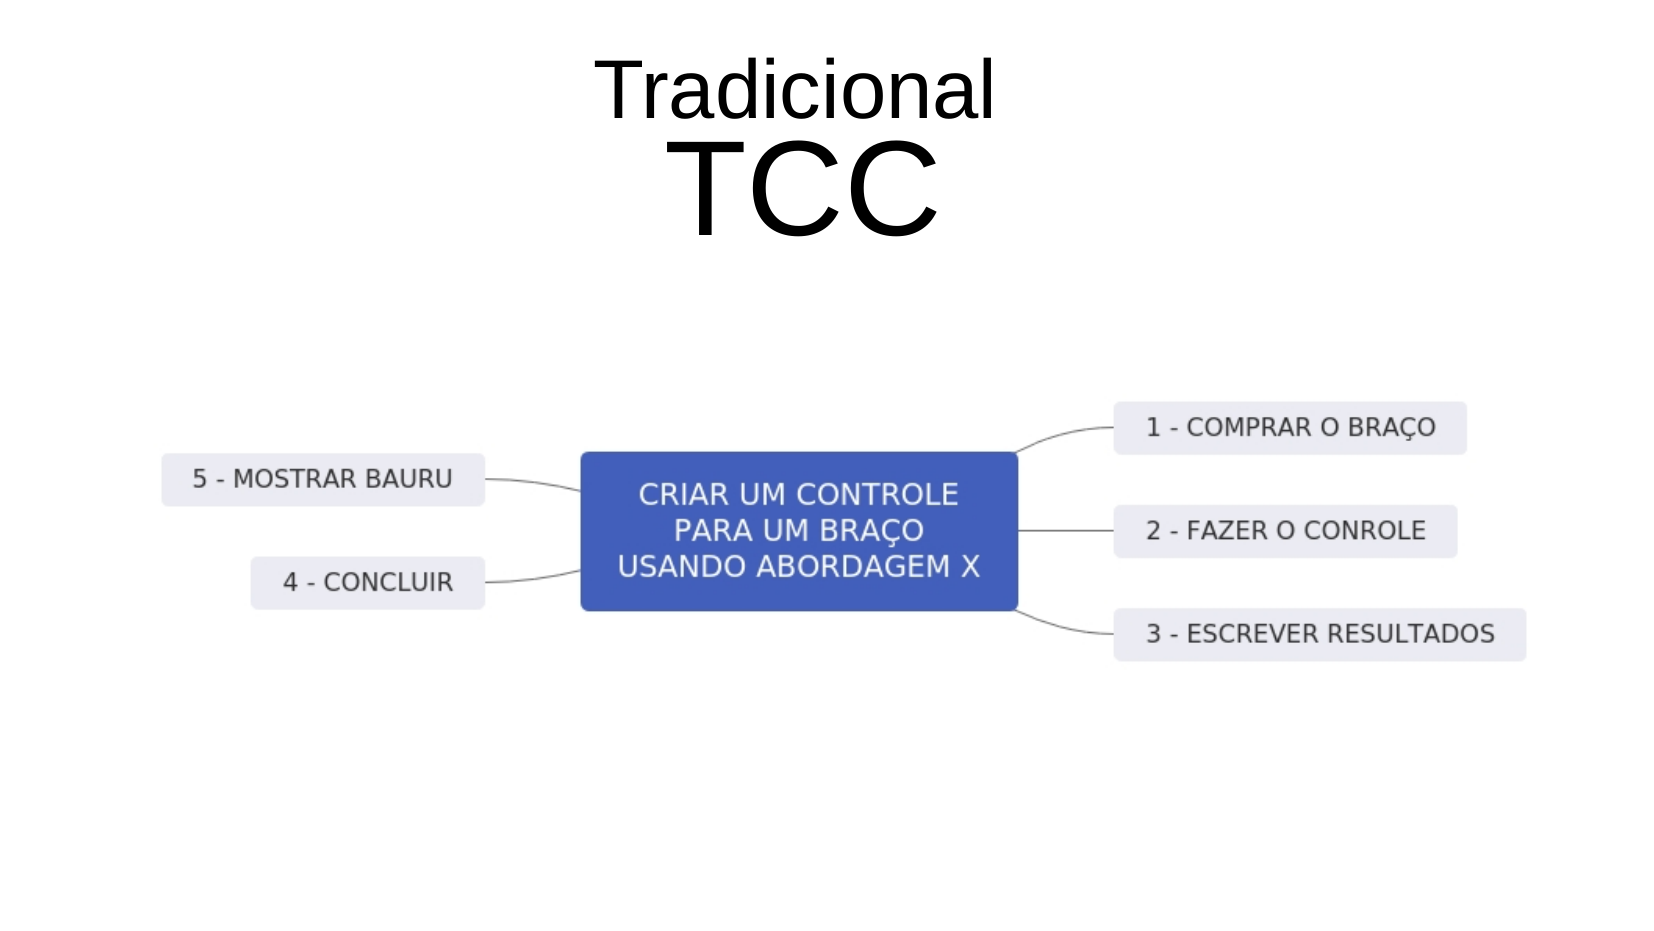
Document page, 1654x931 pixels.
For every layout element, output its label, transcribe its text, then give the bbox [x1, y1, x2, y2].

text_box Tradicional [578, 35, 1312, 144]
picture [129, 369, 1558, 693]
text_box TCC [649, 144, 969, 272]
